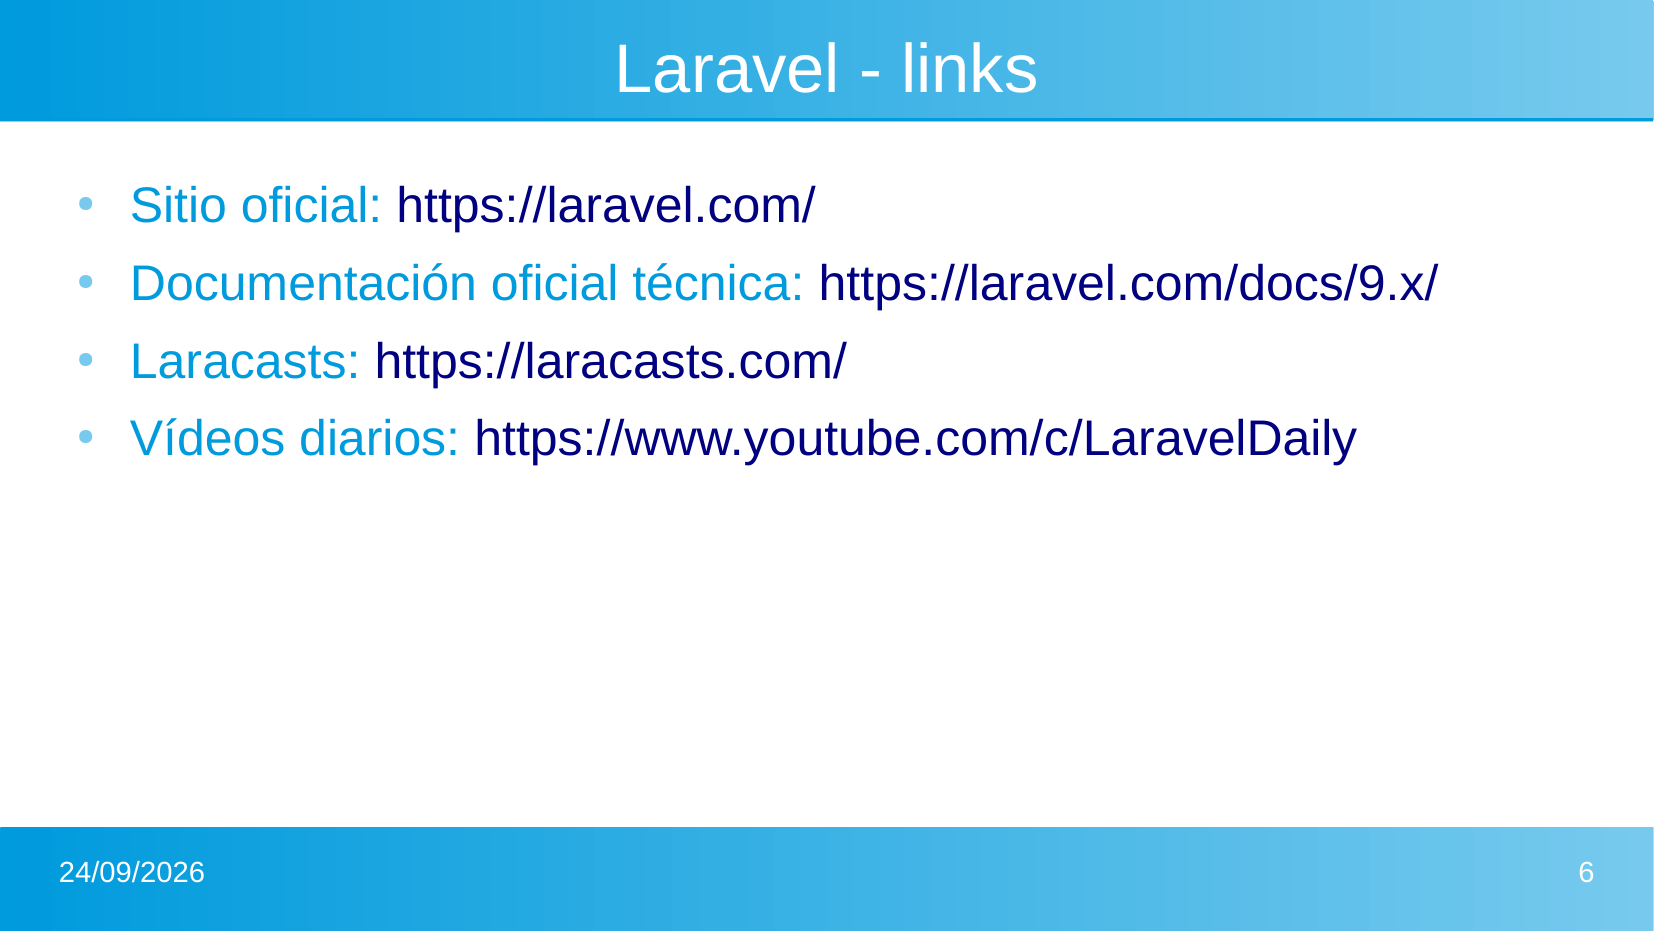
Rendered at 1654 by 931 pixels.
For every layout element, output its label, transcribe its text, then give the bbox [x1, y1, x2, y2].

title Laravel - links [59, 29, 1595, 108]
list Sitio oficial: https://laravel.com/ Documentación oficial técnica: https://laravel.com/docs/9.x/ Laracasts: https://laracasts.com/ Vídeos diarios: https://www.youtube.com/c/LaravelDaily [59, 177, 1595, 502]
